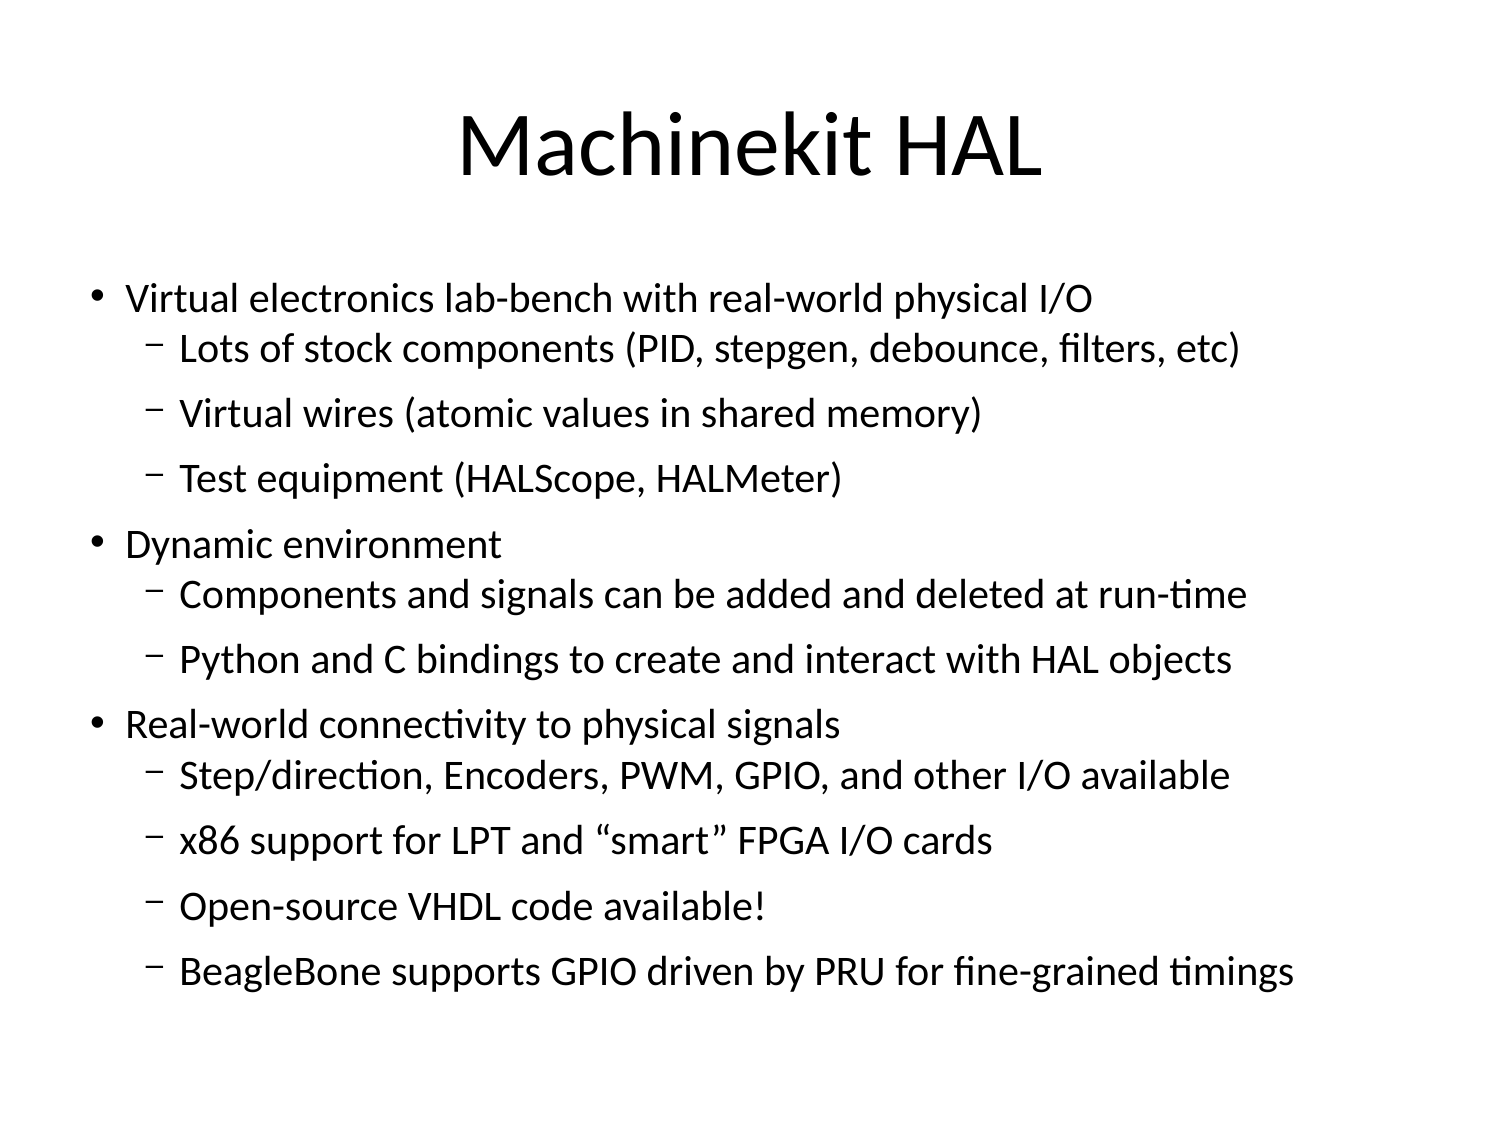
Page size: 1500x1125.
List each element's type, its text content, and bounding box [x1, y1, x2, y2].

title Machinekit HAL [75, 45, 1425, 233]
list Virtual electronics lab-bench with real-world physical I/O Lots of stock components (PID, stepgen, debounce, filters, etc) Virtual wires (atomic values in shared memory) Test equipment (HALScope, HALMeter) Dynamic environment Components and signals can be added and deleted at run-time Python and C bindings to create and interact with HAL objects Real-world connectivity to physical signals Step/direction, Encoders, PWM, GPIO, and other I/O available x86 support for LPT and “smart” FPGA I/O cards Open-source VHDL code available! BeagleBone supports GPIO driven by PRU for fine-grained timings [75, 262, 1425, 1005]
